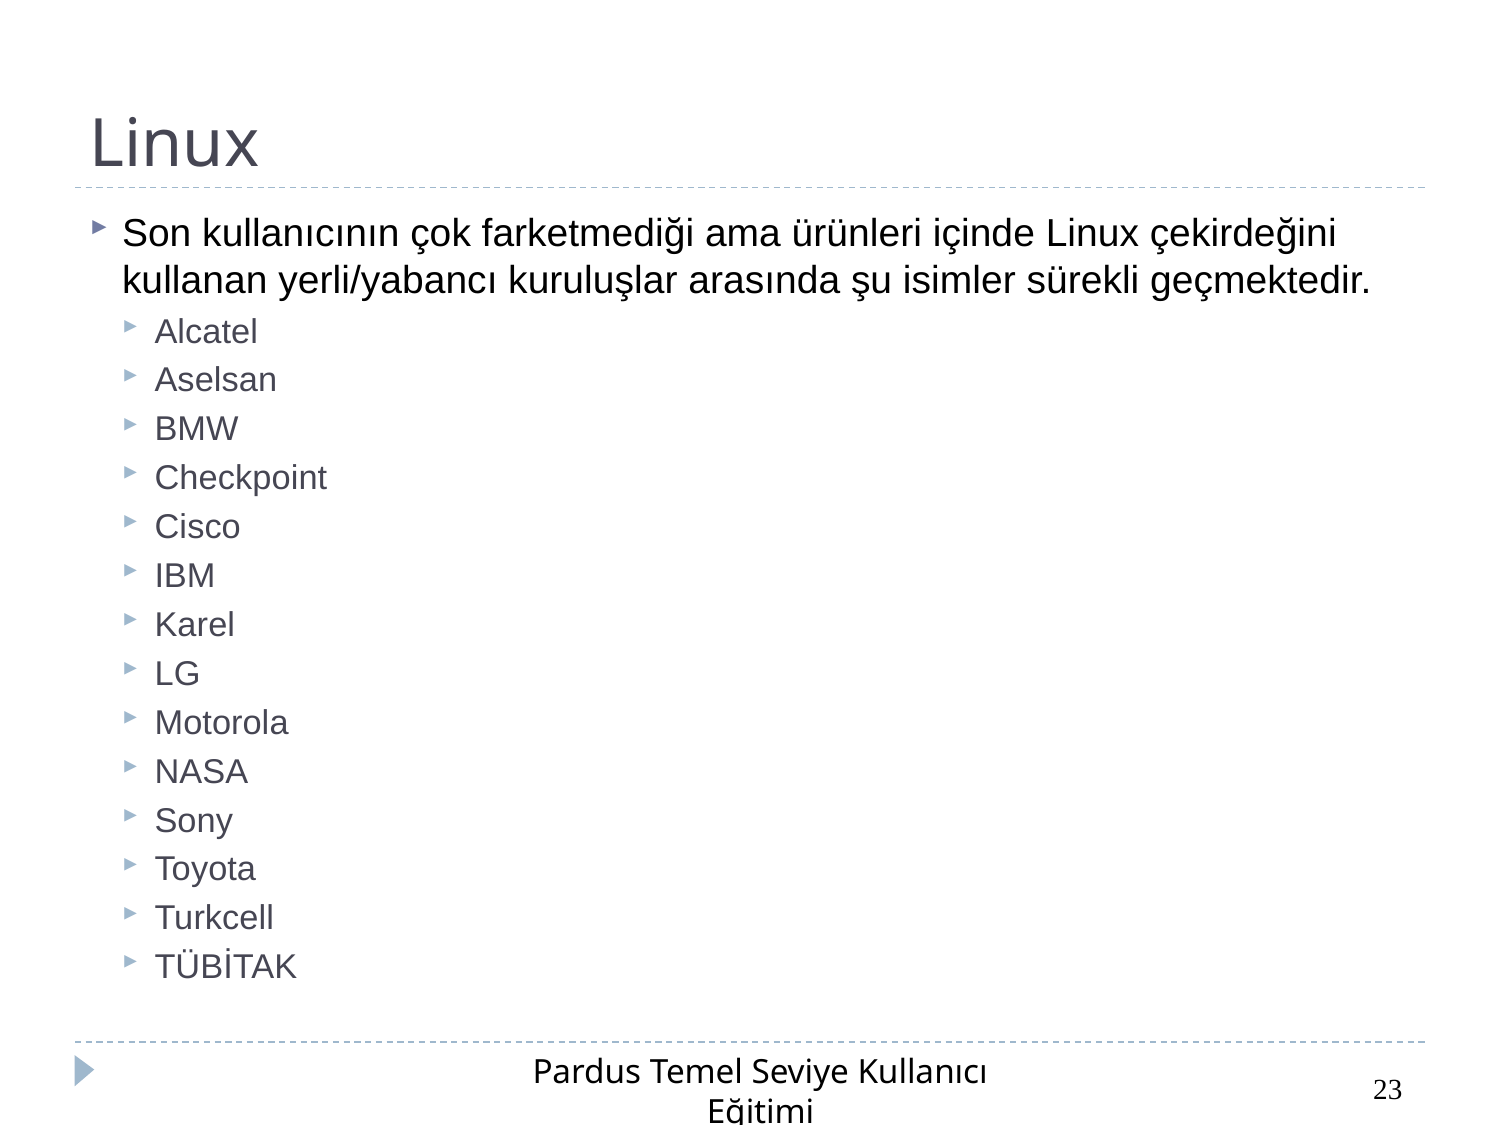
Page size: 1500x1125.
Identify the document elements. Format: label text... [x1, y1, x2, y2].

list Son kullanıcının çok farketmediği ama ürünleri içinde Linux çekirdeğini kullanan yerli/yabancı kuruluşlar arasında şu isimler sürekli geçmektedir. Alcatel Aselsan BMW Checkpoint Cisco IBM Karel LG Motorola NASA Sony Toyota Turkcell TÜBİTAK [75, 200, 1425, 1010]
title Linux [75, 24, 1425, 188]
